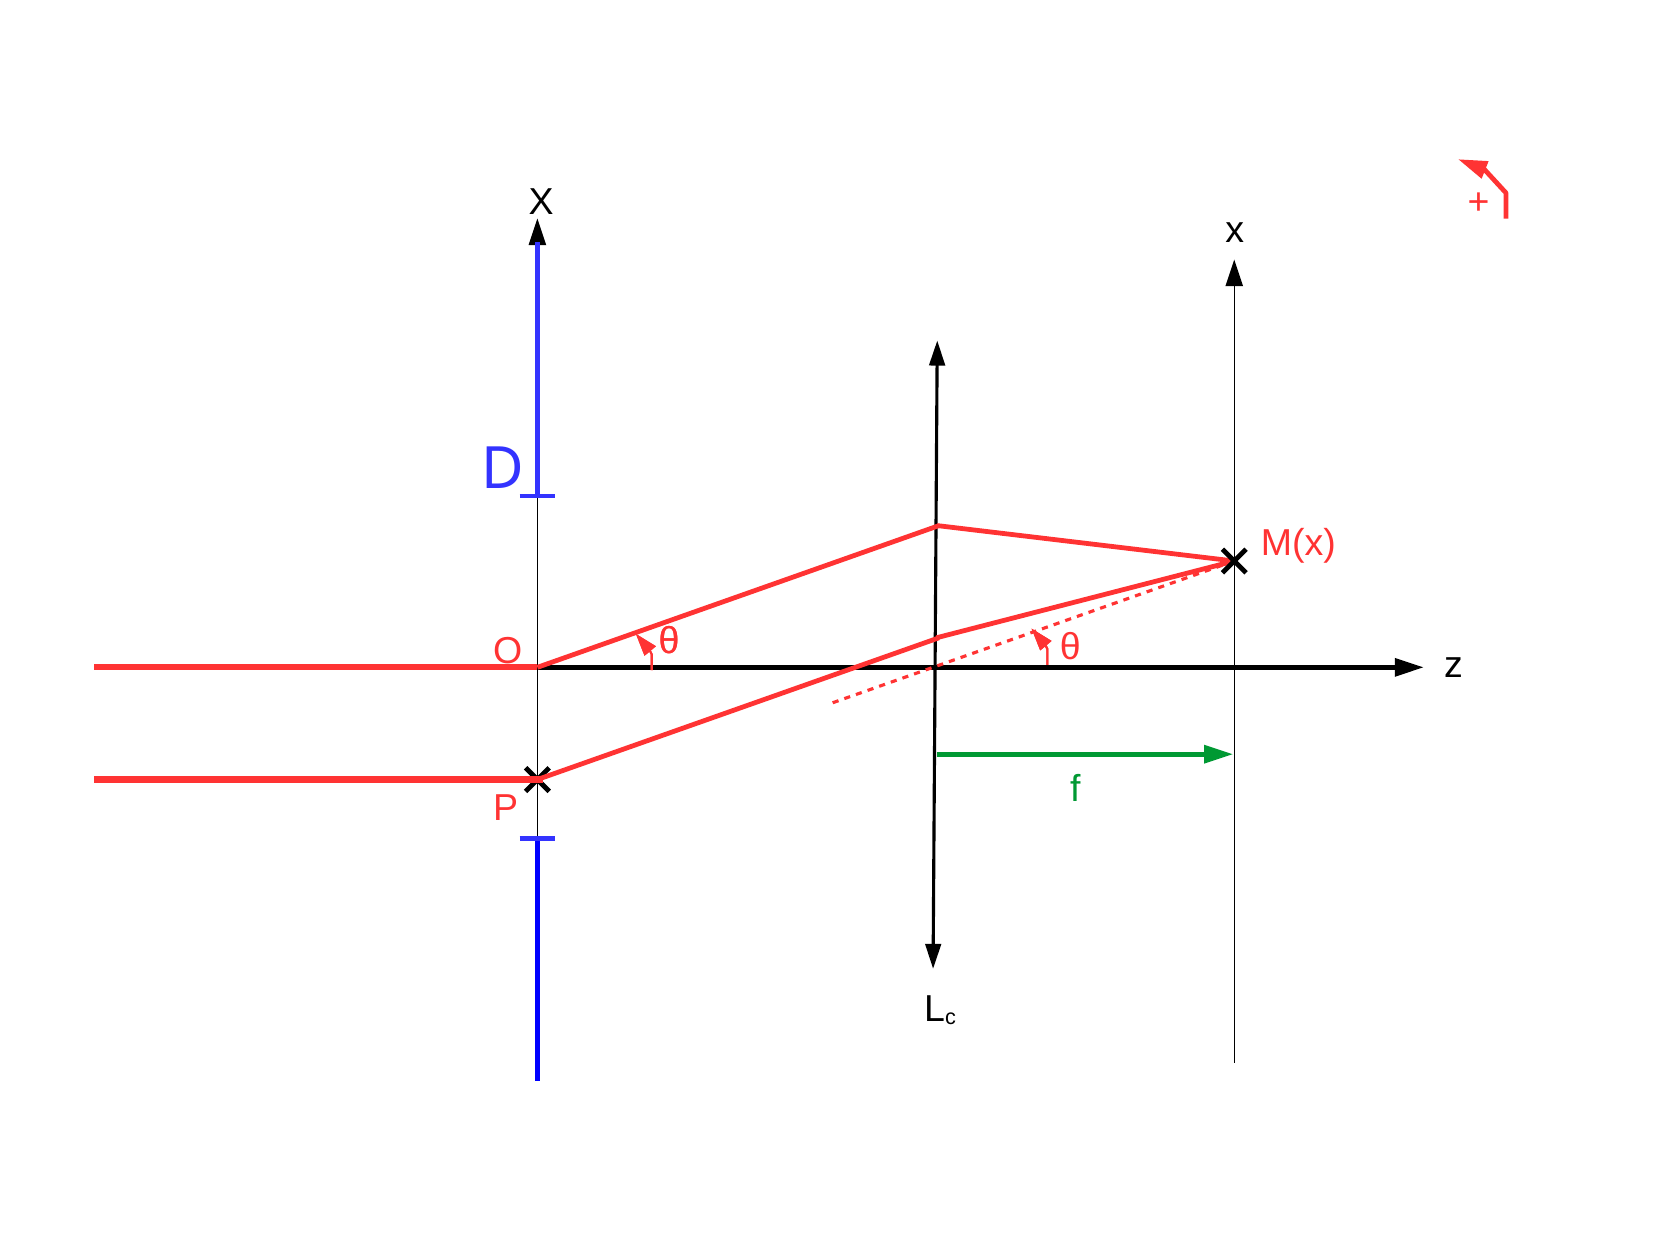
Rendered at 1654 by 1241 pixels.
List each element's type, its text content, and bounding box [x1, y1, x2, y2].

text_box D [540, 419, 550, 494]
text_box x [1210, 200, 1282, 263]
text_box X [513, 173, 585, 231]
text_box O [478, 622, 526, 664]
text_box Lc [909, 980, 1004, 1050]
text_box θ [643, 611, 691, 669]
text_box M(x) [1246, 513, 1382, 585]
text_box θ [1045, 618, 1093, 676]
text_box O [478, 670, 526, 680]
text_box + [1452, 173, 1501, 231]
text_box z [1429, 635, 1489, 693]
text_box P [478, 779, 550, 837]
text_box f [1055, 760, 1127, 817]
text_box D [466, 419, 550, 499]
